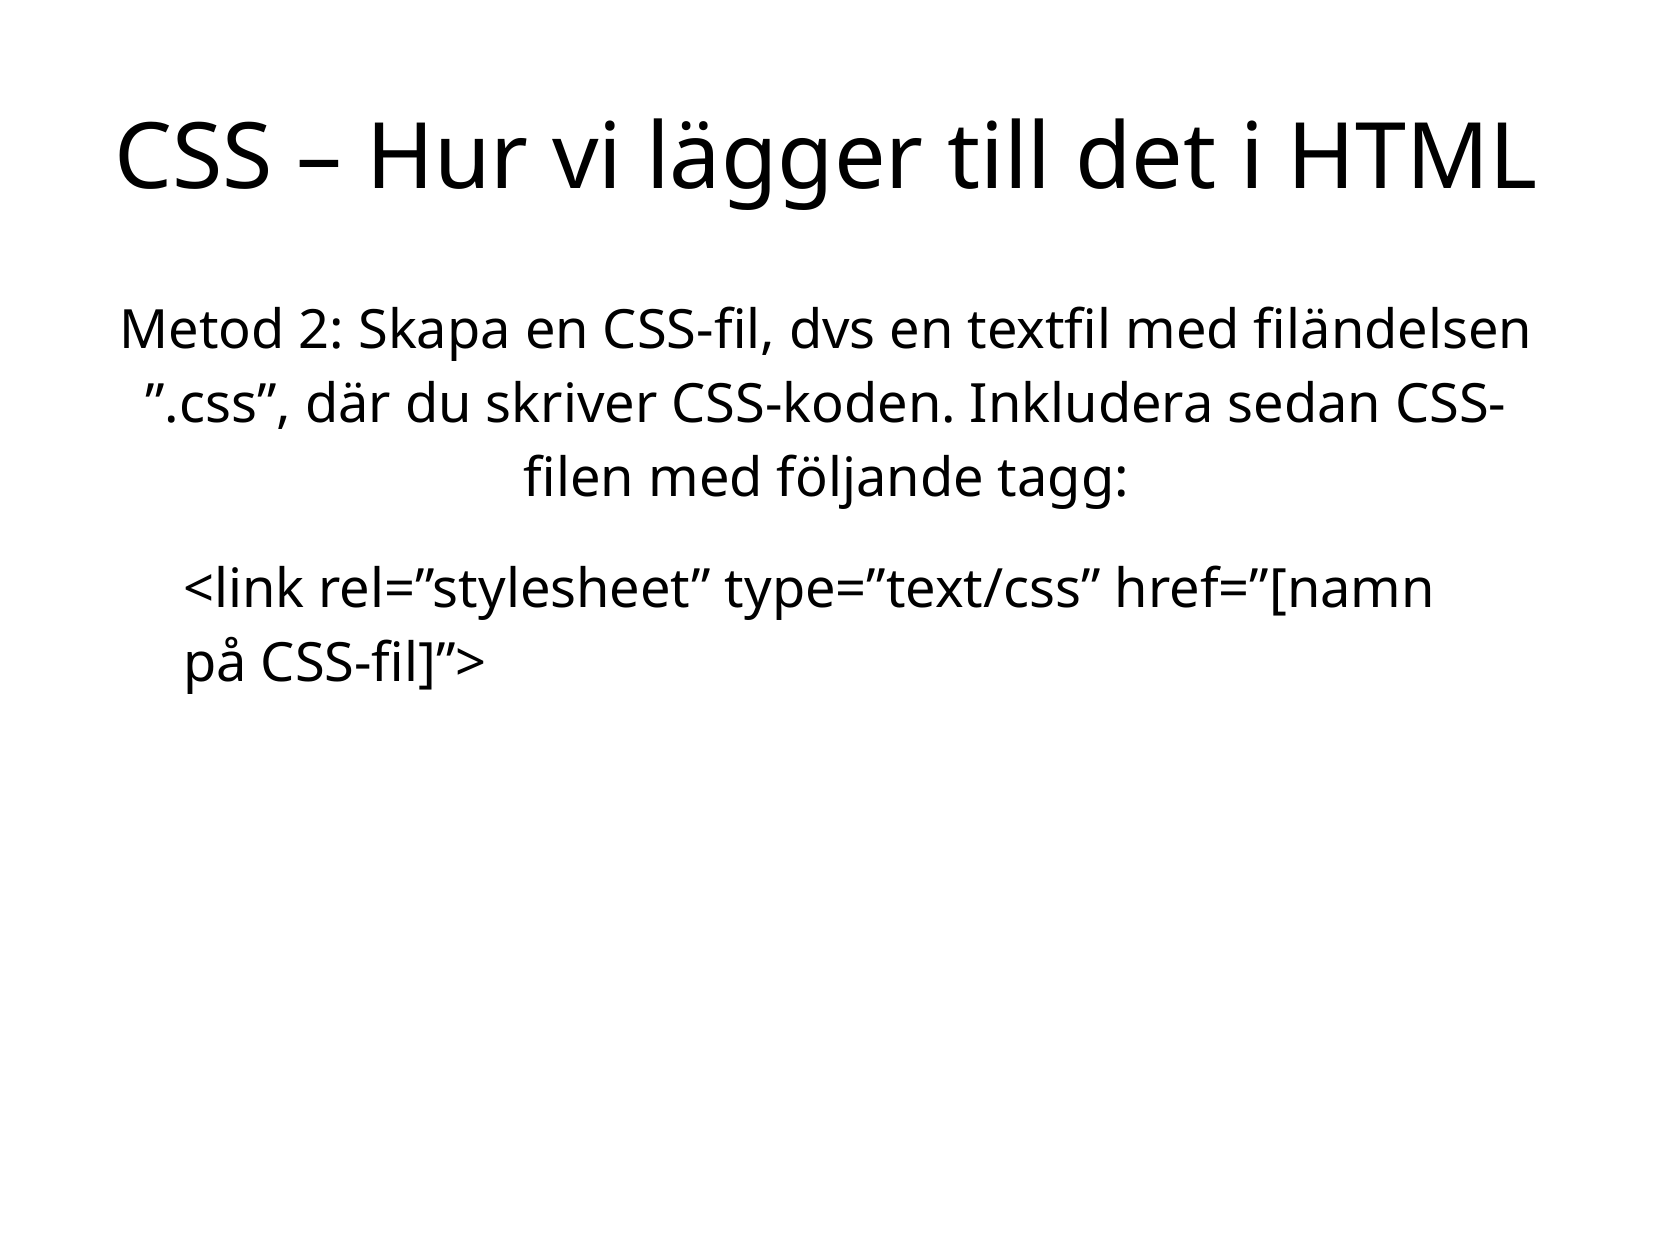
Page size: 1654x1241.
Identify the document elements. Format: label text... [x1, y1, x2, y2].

subtitle Metod 2: Skapa en CSS-fil, dvs en textfil med filändelsen ”.css”, där du skriver CSS-koden. Inkludera sedan CSS-filen med följande tagg: [118, 290, 1536, 457]
title CSS – Hur vi lägger till det i HTML [82, 49, 1571, 257]
text_box <link rel=”stylesheet” type=”text/css” href=”[namn på CSS-fil]”> [183, 549, 1471, 677]
